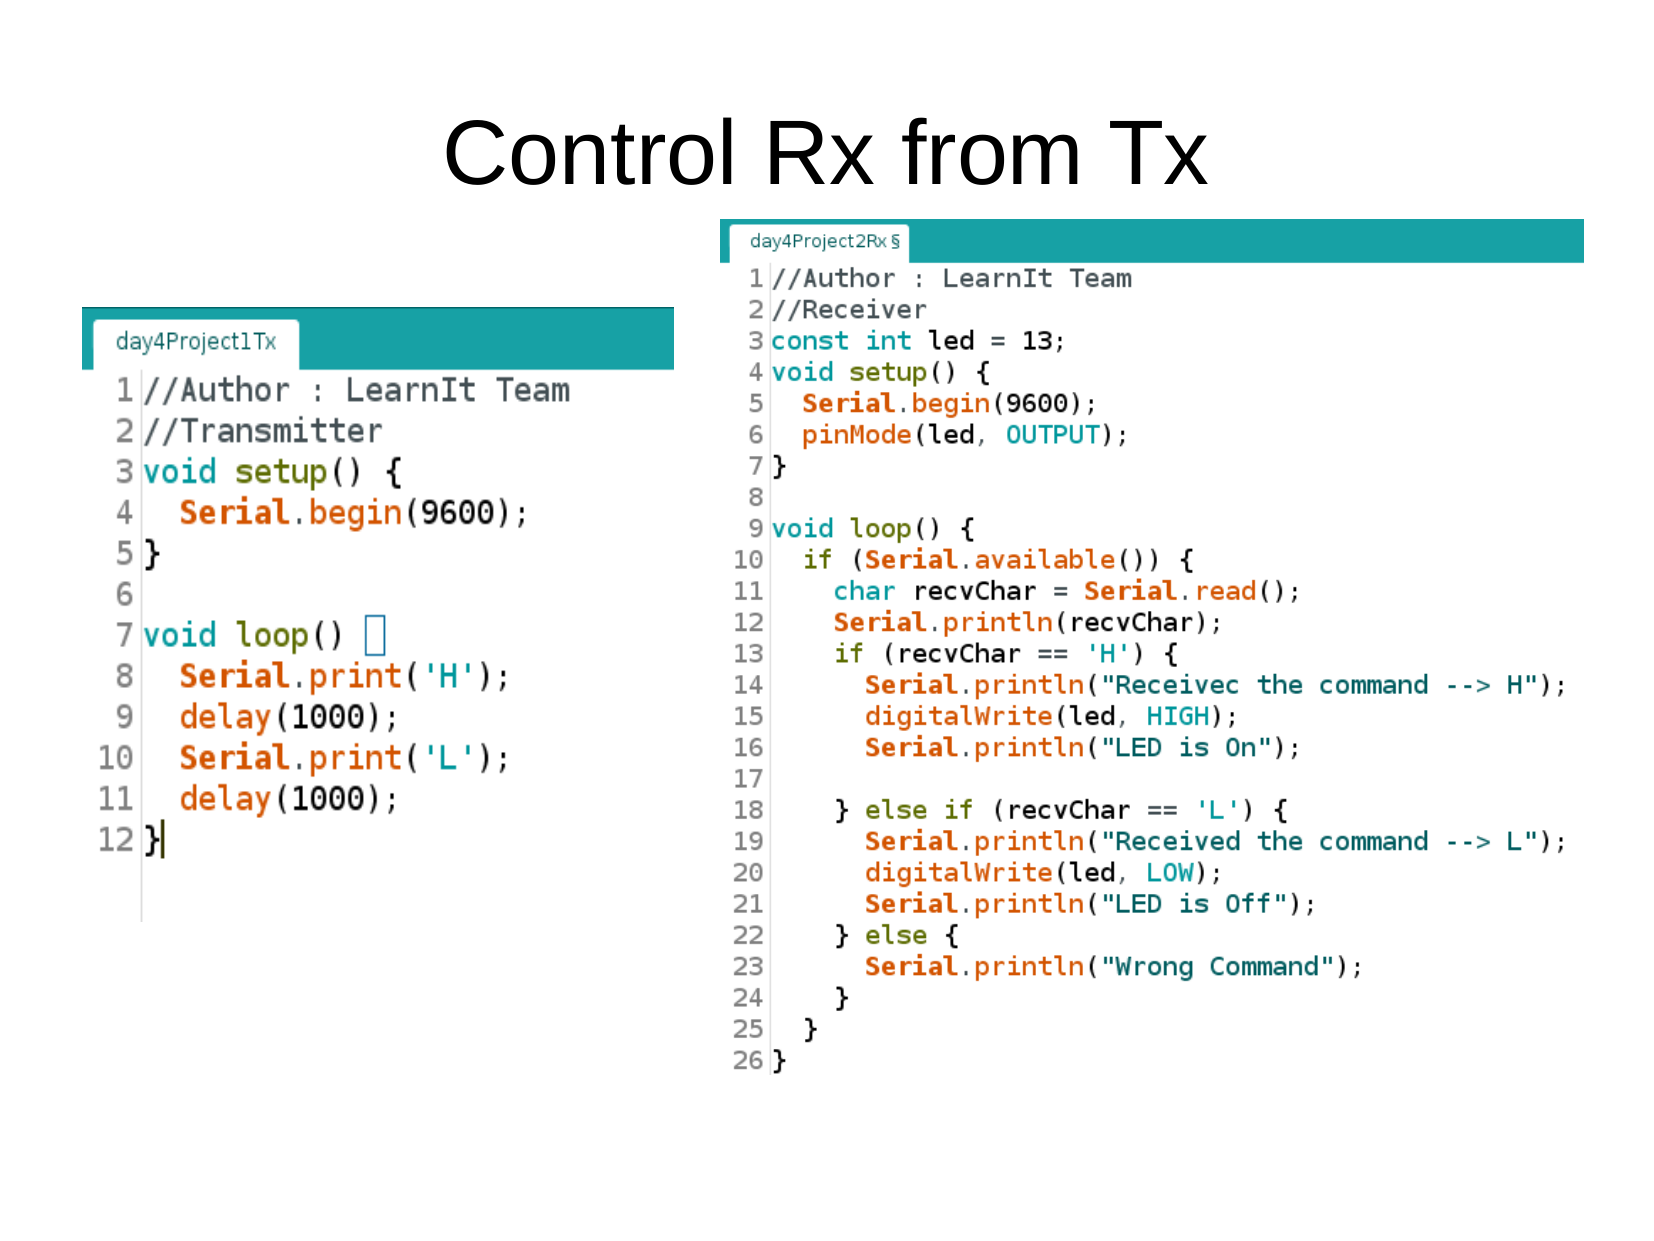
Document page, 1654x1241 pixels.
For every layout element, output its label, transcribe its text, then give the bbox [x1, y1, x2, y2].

picture [82, 307, 674, 922]
title Control Rx from Tx [82, 49, 1571, 257]
picture [720, 219, 1584, 1075]
